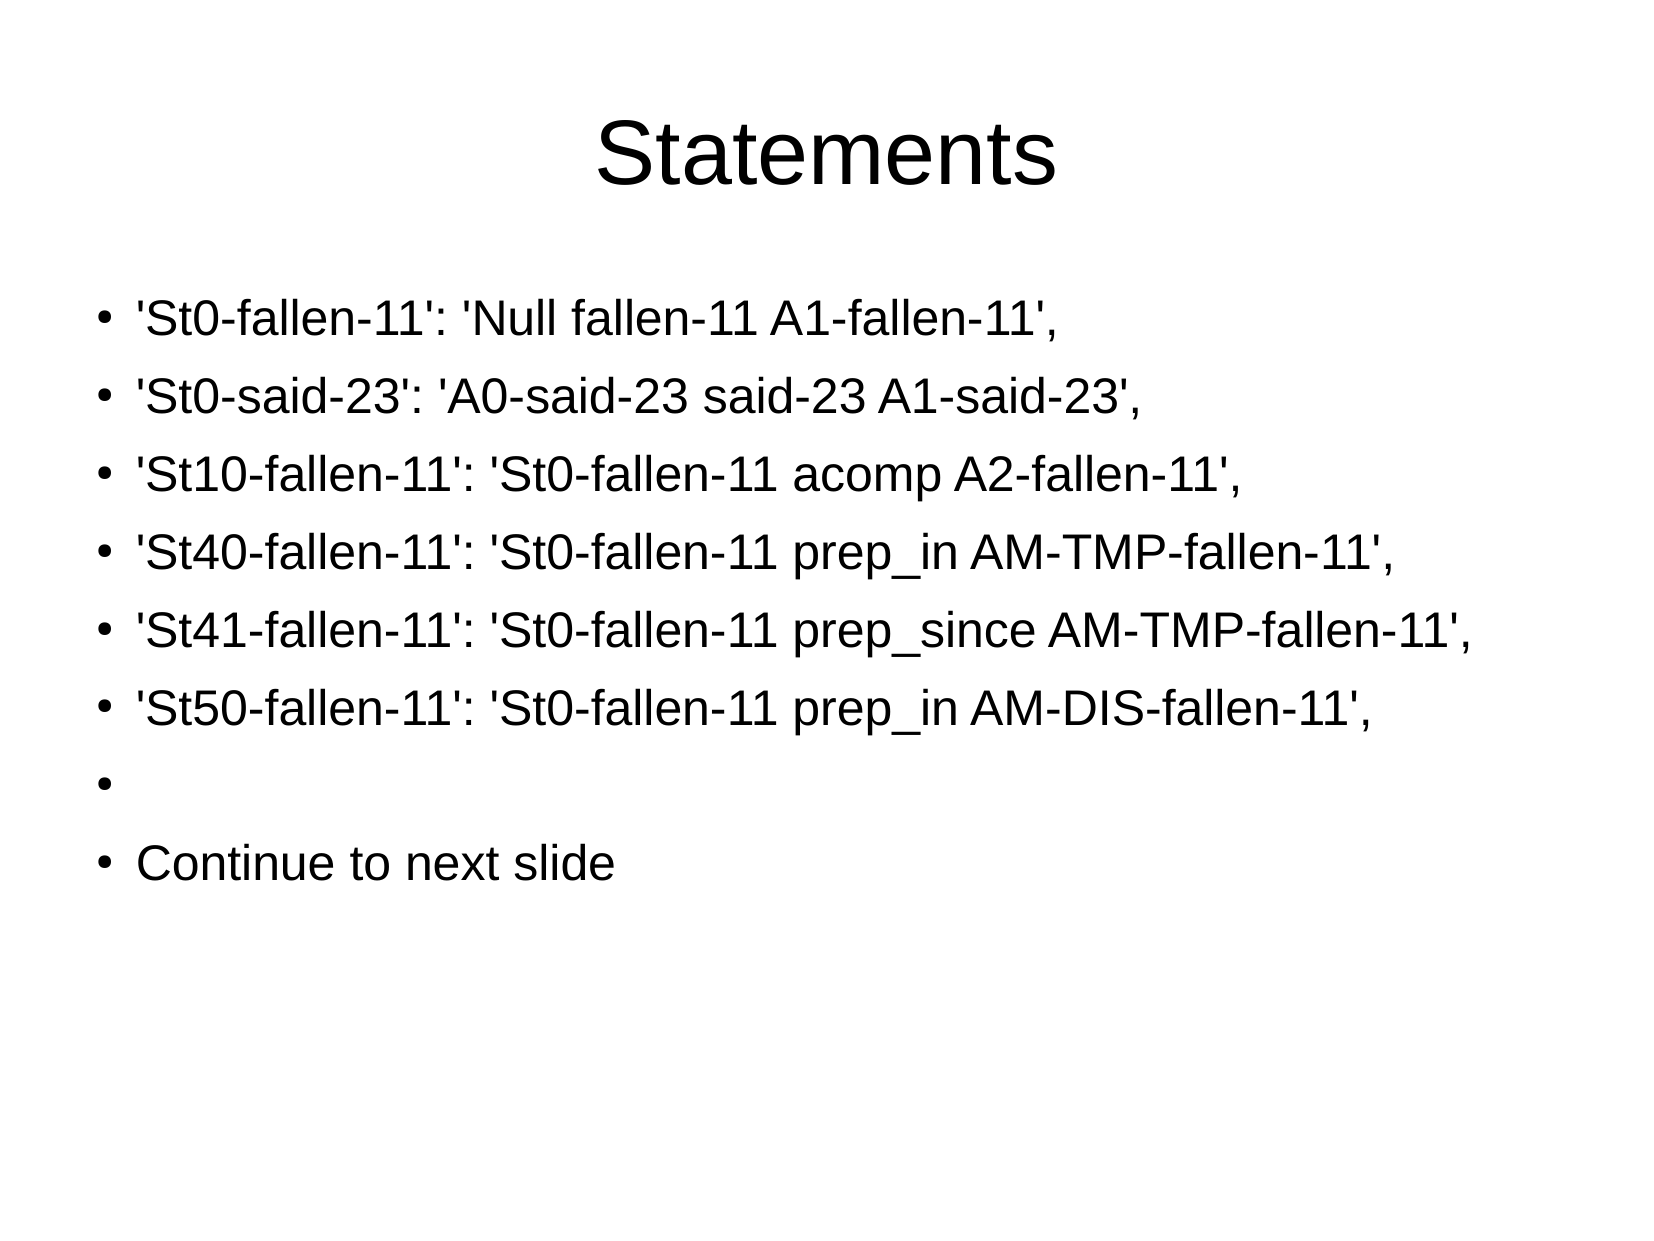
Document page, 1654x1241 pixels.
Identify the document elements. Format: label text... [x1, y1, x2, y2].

list 'St0-fallen-11': 'Null fallen-11 A1-fallen-11', 'St0-said-23': 'A0-said-23 said-23 A1-said-23', 'St10-fallen-11': 'St0-fallen-11 acomp A2-fallen-11', 'St40-fallen-11': 'St0-fallen-11 prep_in AM-TMP-fallen-11', 'St41-fallen-11': 'St0-fallen-11 prep_since AM-TMP-fallen-11', 'St50-fallen-11': 'St0-fallen-11 prep_in AM-DIS-fallen-11', Continue to next slide [82, 290, 1538, 901]
title Statements [82, 49, 1571, 257]
